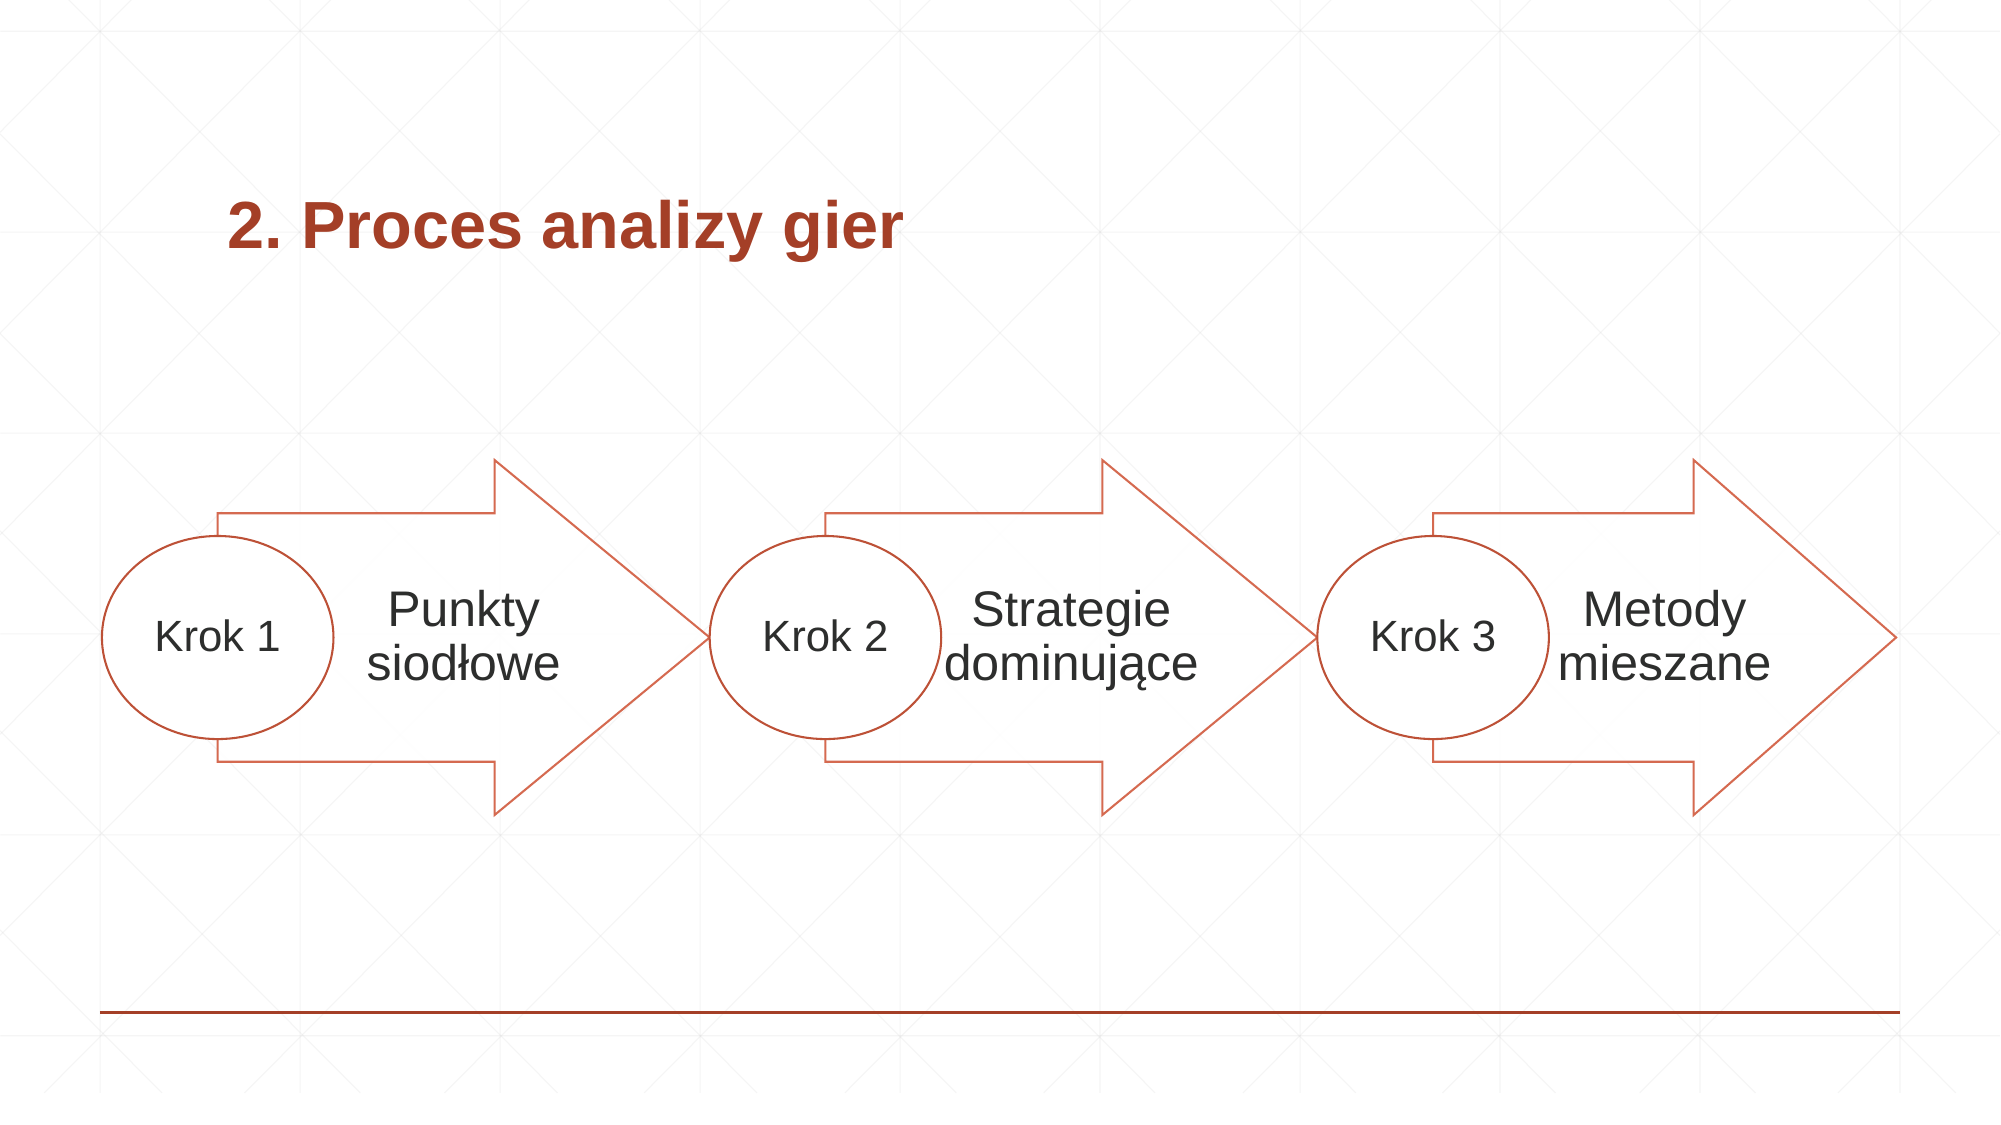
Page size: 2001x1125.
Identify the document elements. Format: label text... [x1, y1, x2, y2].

text_box Metody mieszane [1433, 460, 1897, 816]
text_box Krok 2 [709, 535, 942, 740]
text_box Punkty siodłowe [217, 460, 709, 816]
title 2. Proces analizy gier [212, 82, 1788, 271]
text_box Strategie dominujące [825, 460, 1317, 816]
text_box Krok 3 [1317, 535, 1549, 740]
text_box Krok 1 [101, 535, 334, 740]
